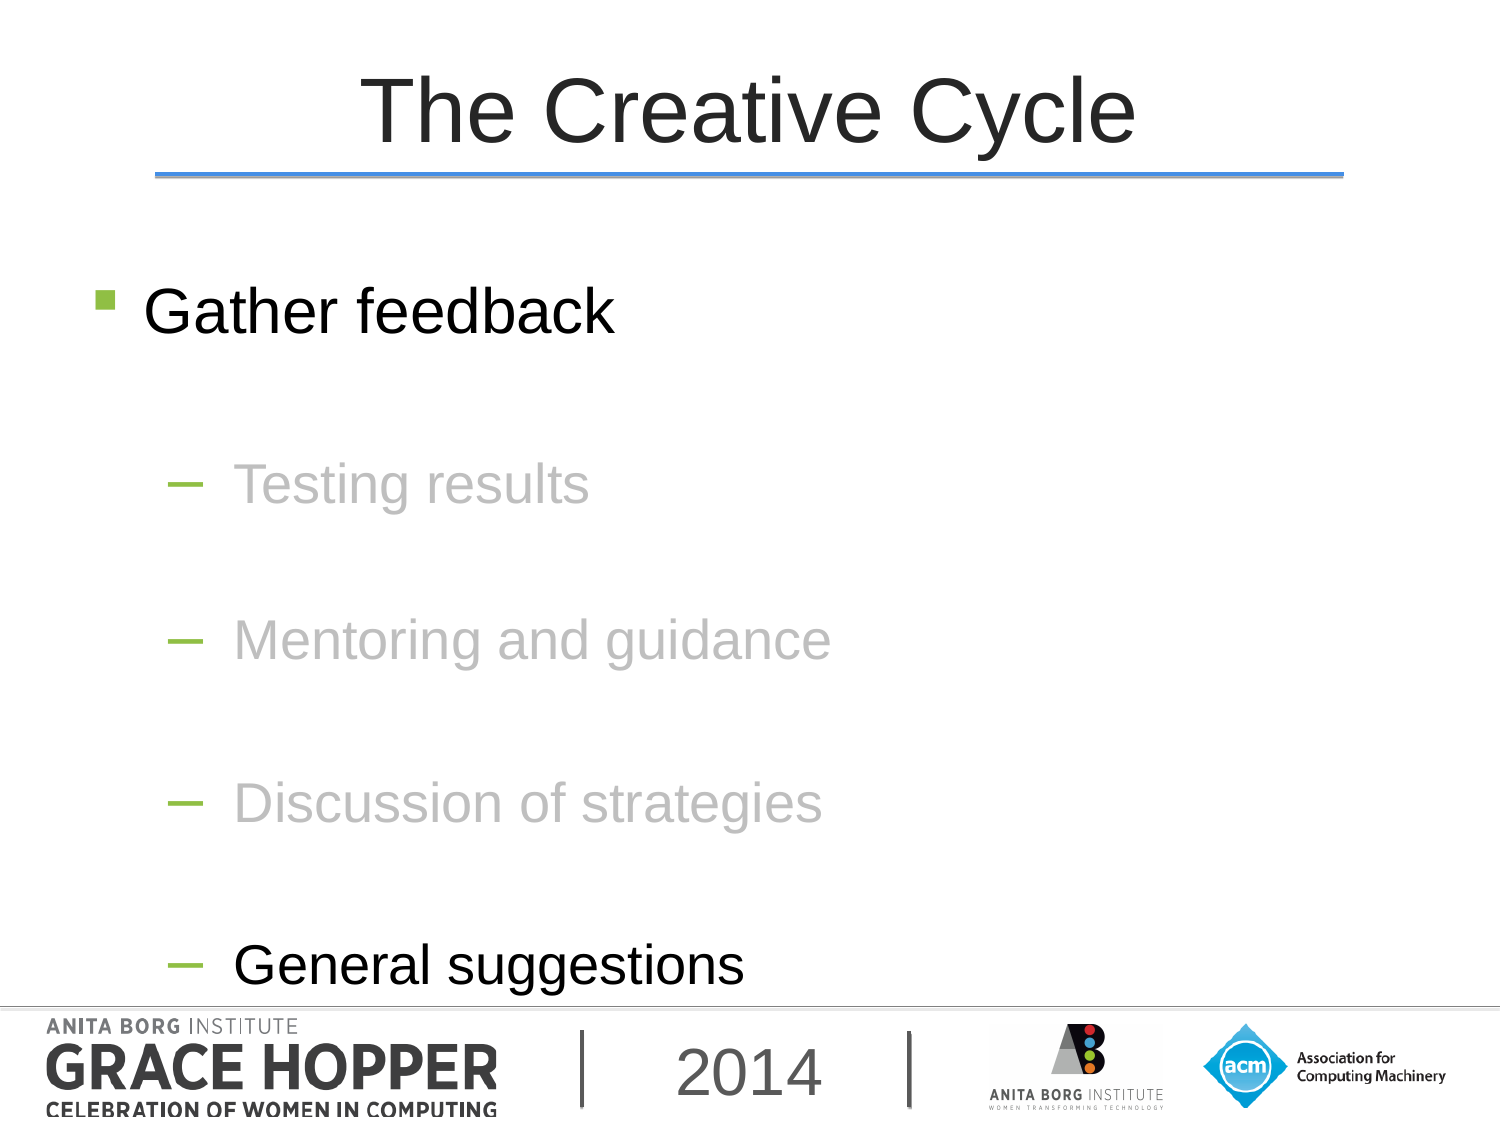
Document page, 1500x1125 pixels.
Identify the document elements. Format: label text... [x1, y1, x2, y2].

picture [989, 1024, 1163, 1110]
list Gather feedback Testing results Mentoring and guidance Discussion of strategies General suggestions [75, 262, 1425, 1005]
title The Creative Cycle [75, 19, 1425, 191]
